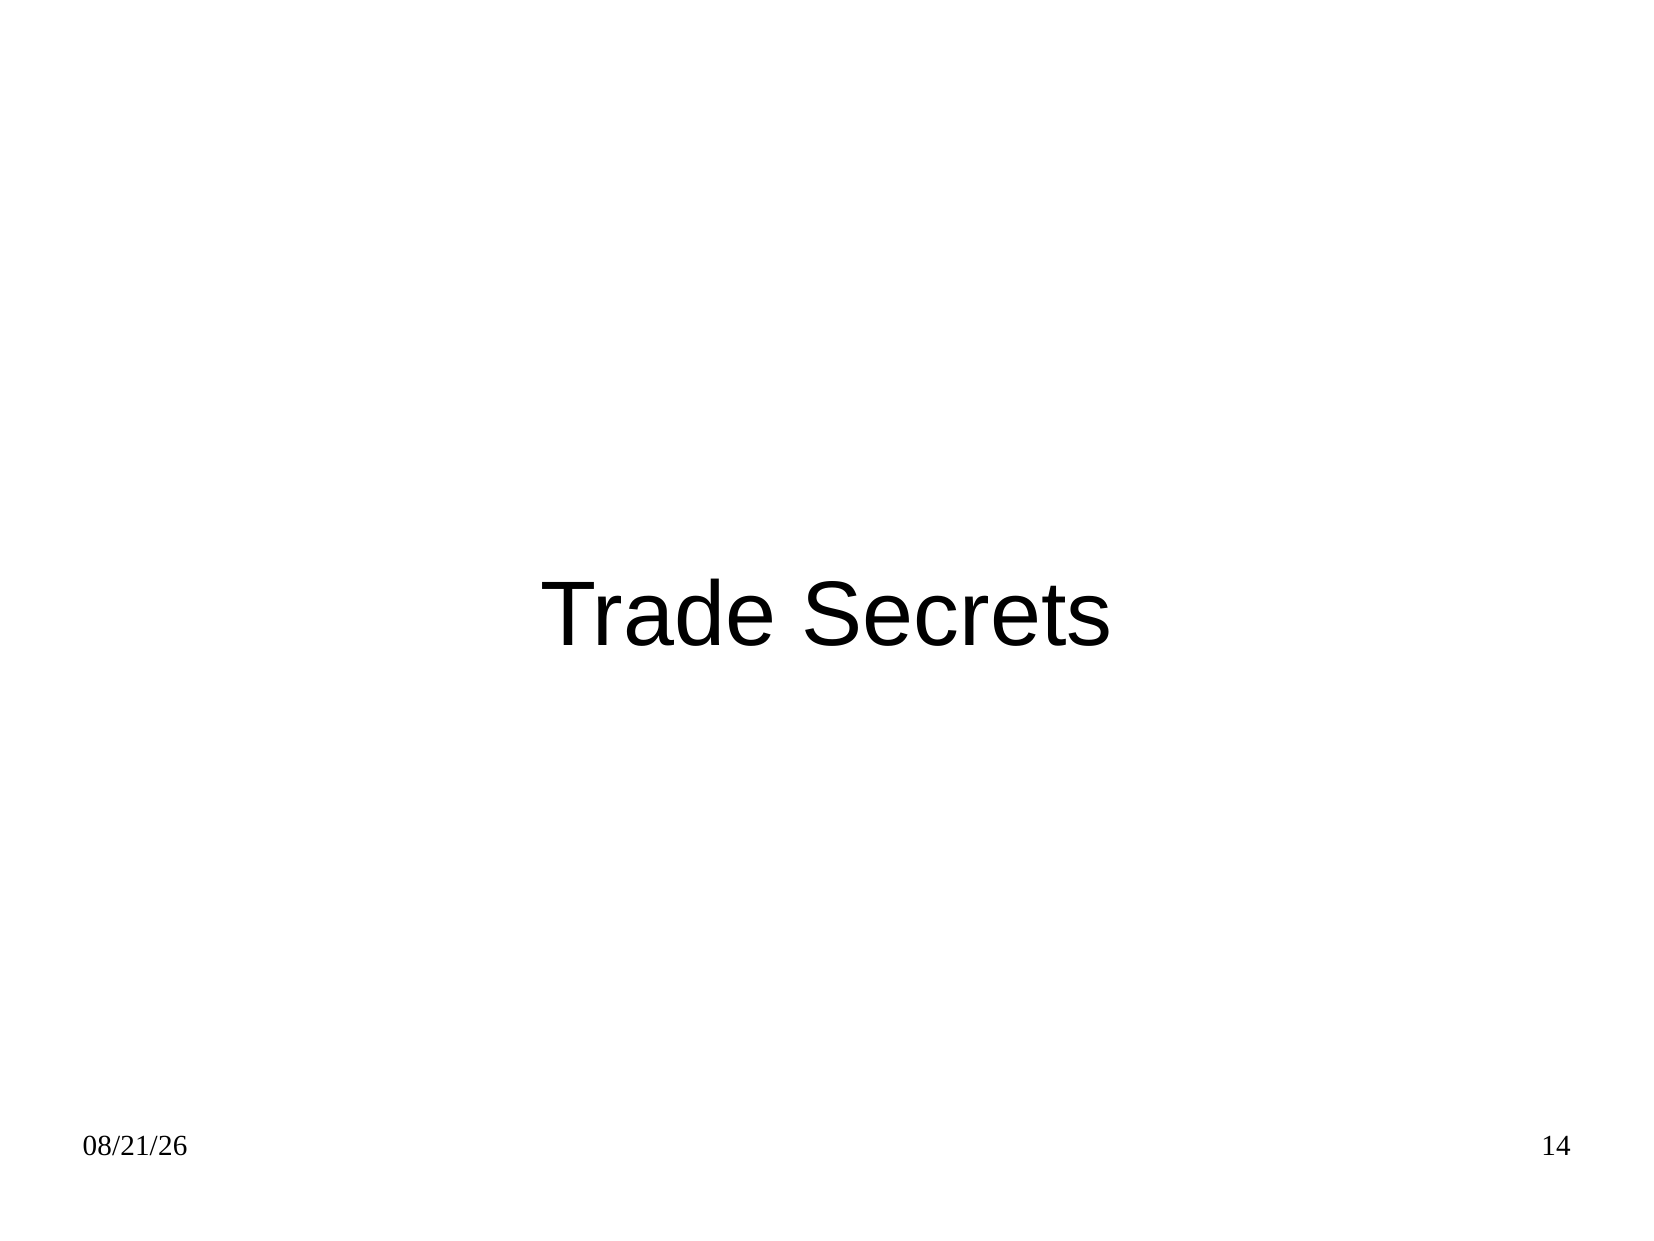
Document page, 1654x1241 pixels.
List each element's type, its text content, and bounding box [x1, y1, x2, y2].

title Trade Secrets [82, 510, 1571, 718]
